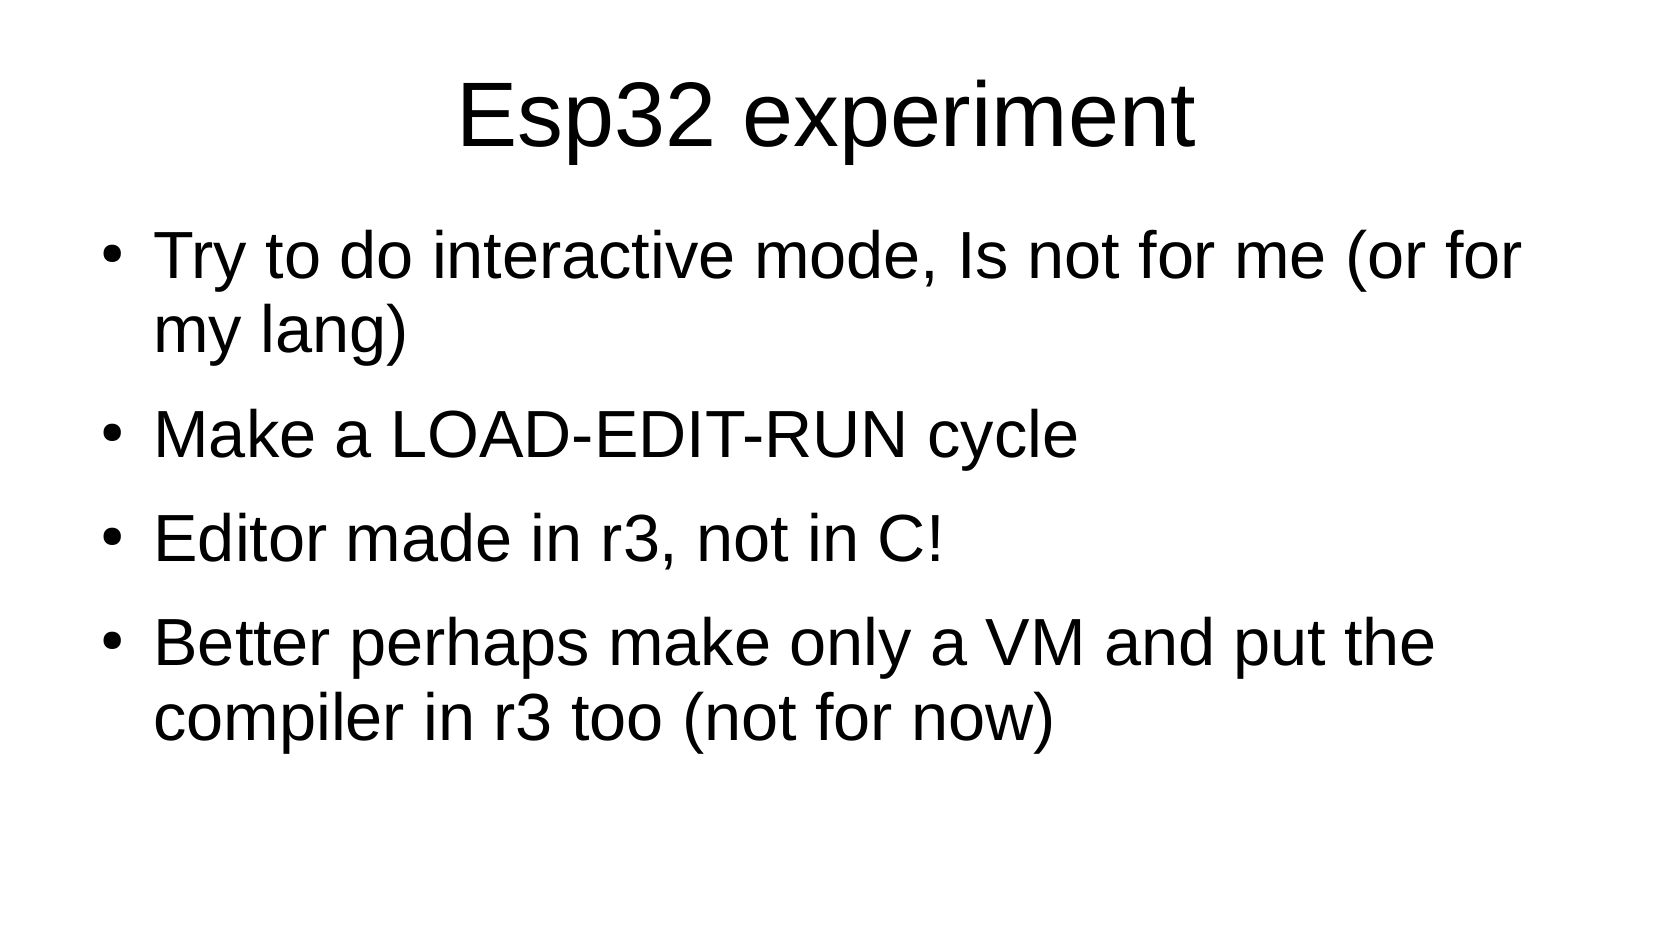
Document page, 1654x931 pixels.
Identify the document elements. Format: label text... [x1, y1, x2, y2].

list Try to do interactive mode, Is not for me (or for my lang) Make a LOAD-EDIT-RUN cycle Editor made in r3, not in C! Better perhaps make only a VM and put the compiler in r3 too (not for now) [82, 217, 1571, 758]
title Esp32 experiment [82, 37, 1571, 193]
